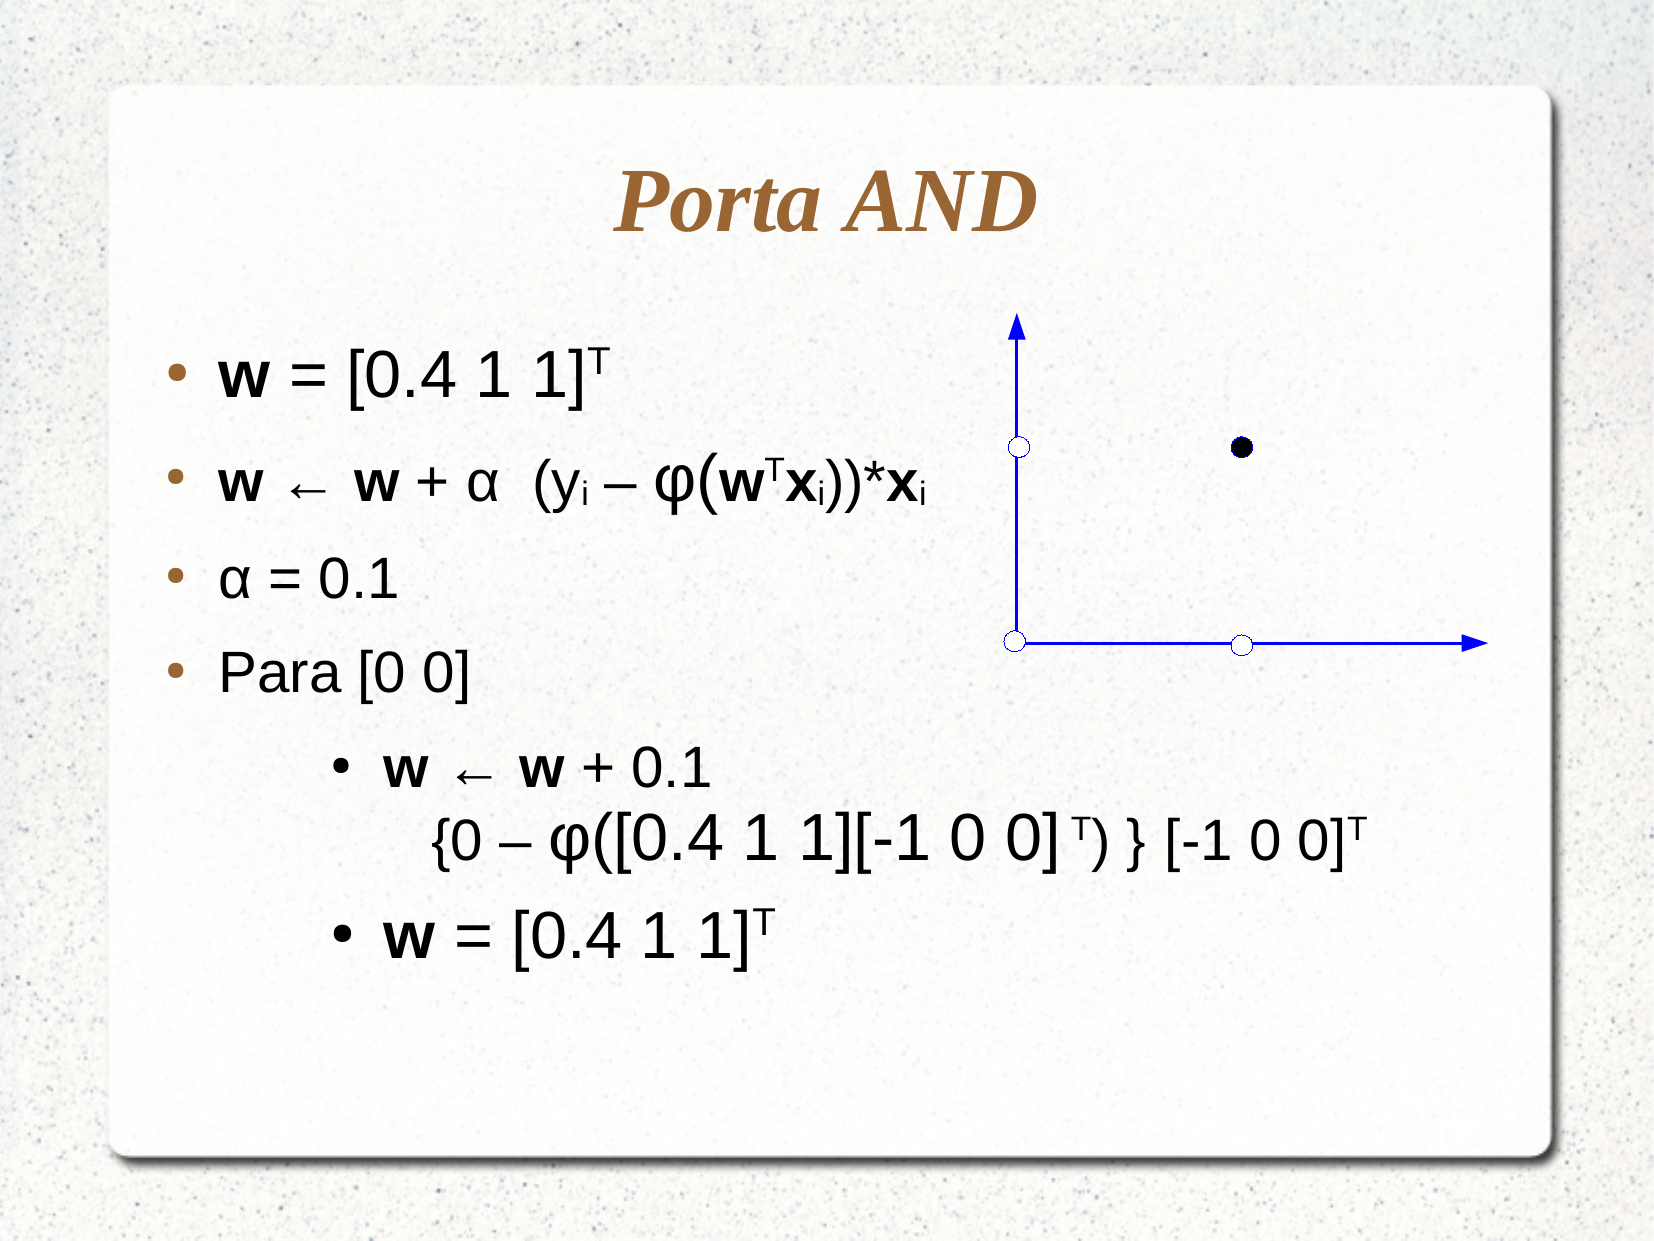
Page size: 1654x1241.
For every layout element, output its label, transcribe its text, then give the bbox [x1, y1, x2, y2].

list w = [0.4 1 1]T w ← w + α (yi – φ(wTxi))*xi α = 0.1 Para [0 0] w ← w + 0.1 {0 – φ([0.4 1 1][-1 0 0] T) } [-1 0 0]T w = [0.4 1 1]T [147, 336, 1506, 1241]
picture [0, 0, 1654, 1241]
title Porta AND [118, 96, 1536, 304]
